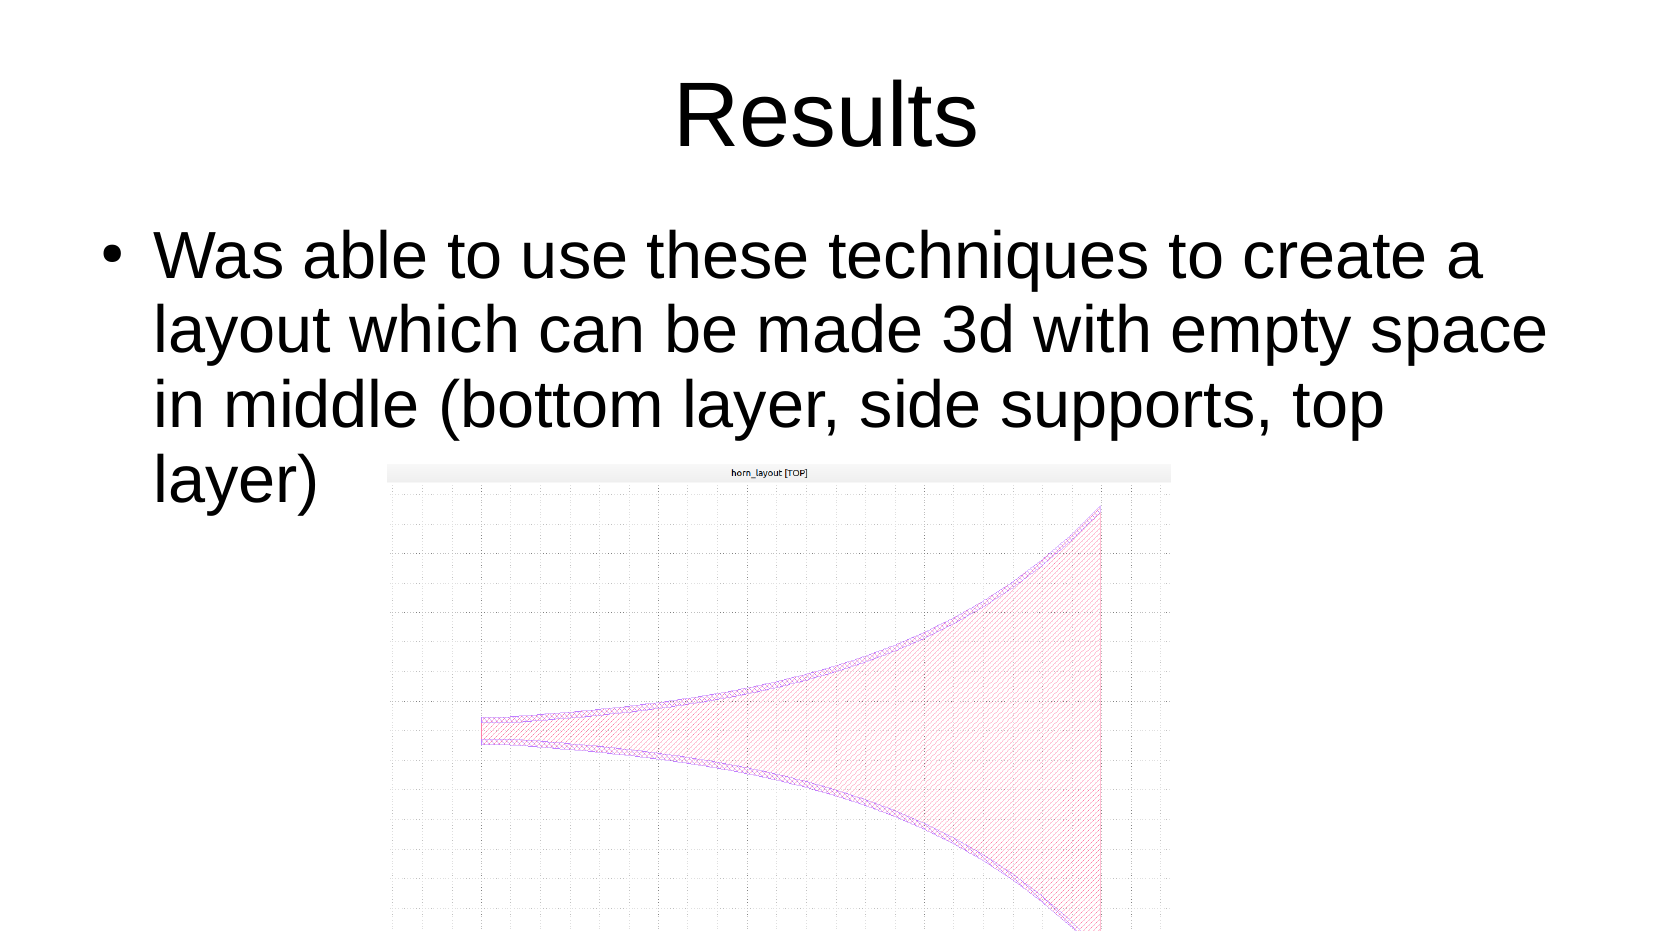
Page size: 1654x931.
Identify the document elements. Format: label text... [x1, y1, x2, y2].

list Was able to use these techniques to create a layout which can be made 3d with empty space in middle (bottom layer, side supports, top layer) [82, 217, 1571, 758]
title Results [82, 37, 1571, 193]
picture [387, 464, 1171, 931]
